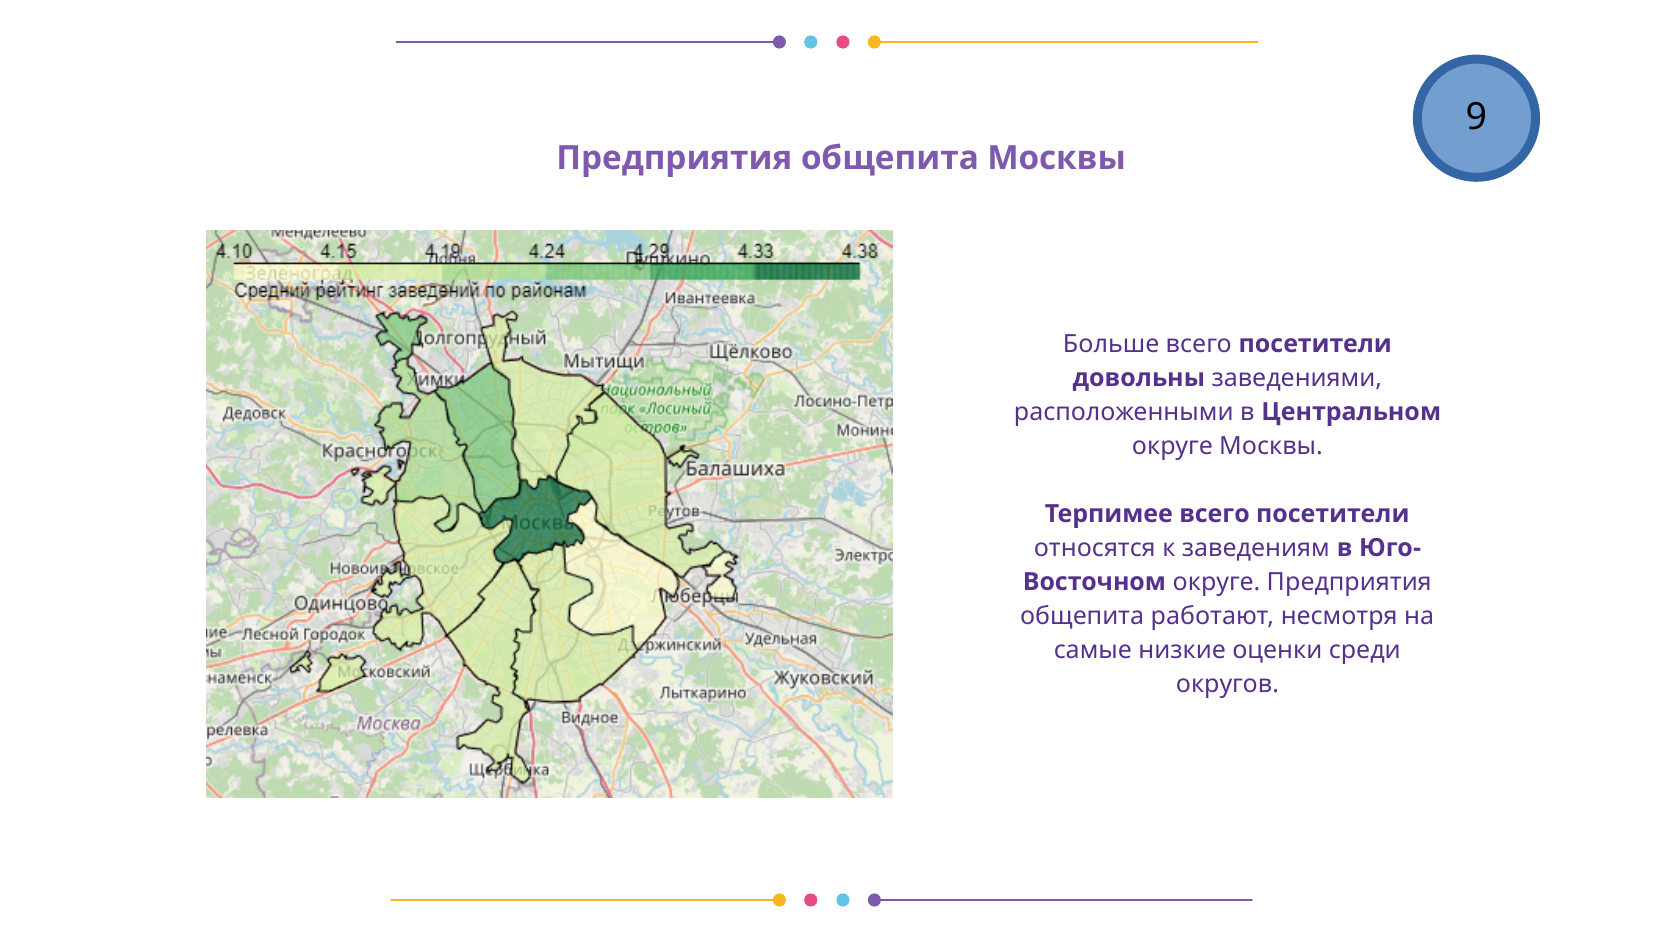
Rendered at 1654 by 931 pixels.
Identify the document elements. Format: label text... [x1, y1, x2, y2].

picture [206, 230, 893, 798]
text_box <number> [1446, 89, 1506, 148]
title Больше всего посетители довольны заведениями, расположенными в Центральном округе Москвы. Терпимее всего посетители относятся к заведениям в Юго-Восточном округе. Предприятия общепита работают, несмотря на самые низкие оценки среди округов. [1008, 257, 1447, 768]
text_box [1417, 59, 1536, 178]
title Предприятия общепита Москвы [501, 118, 1182, 196]
